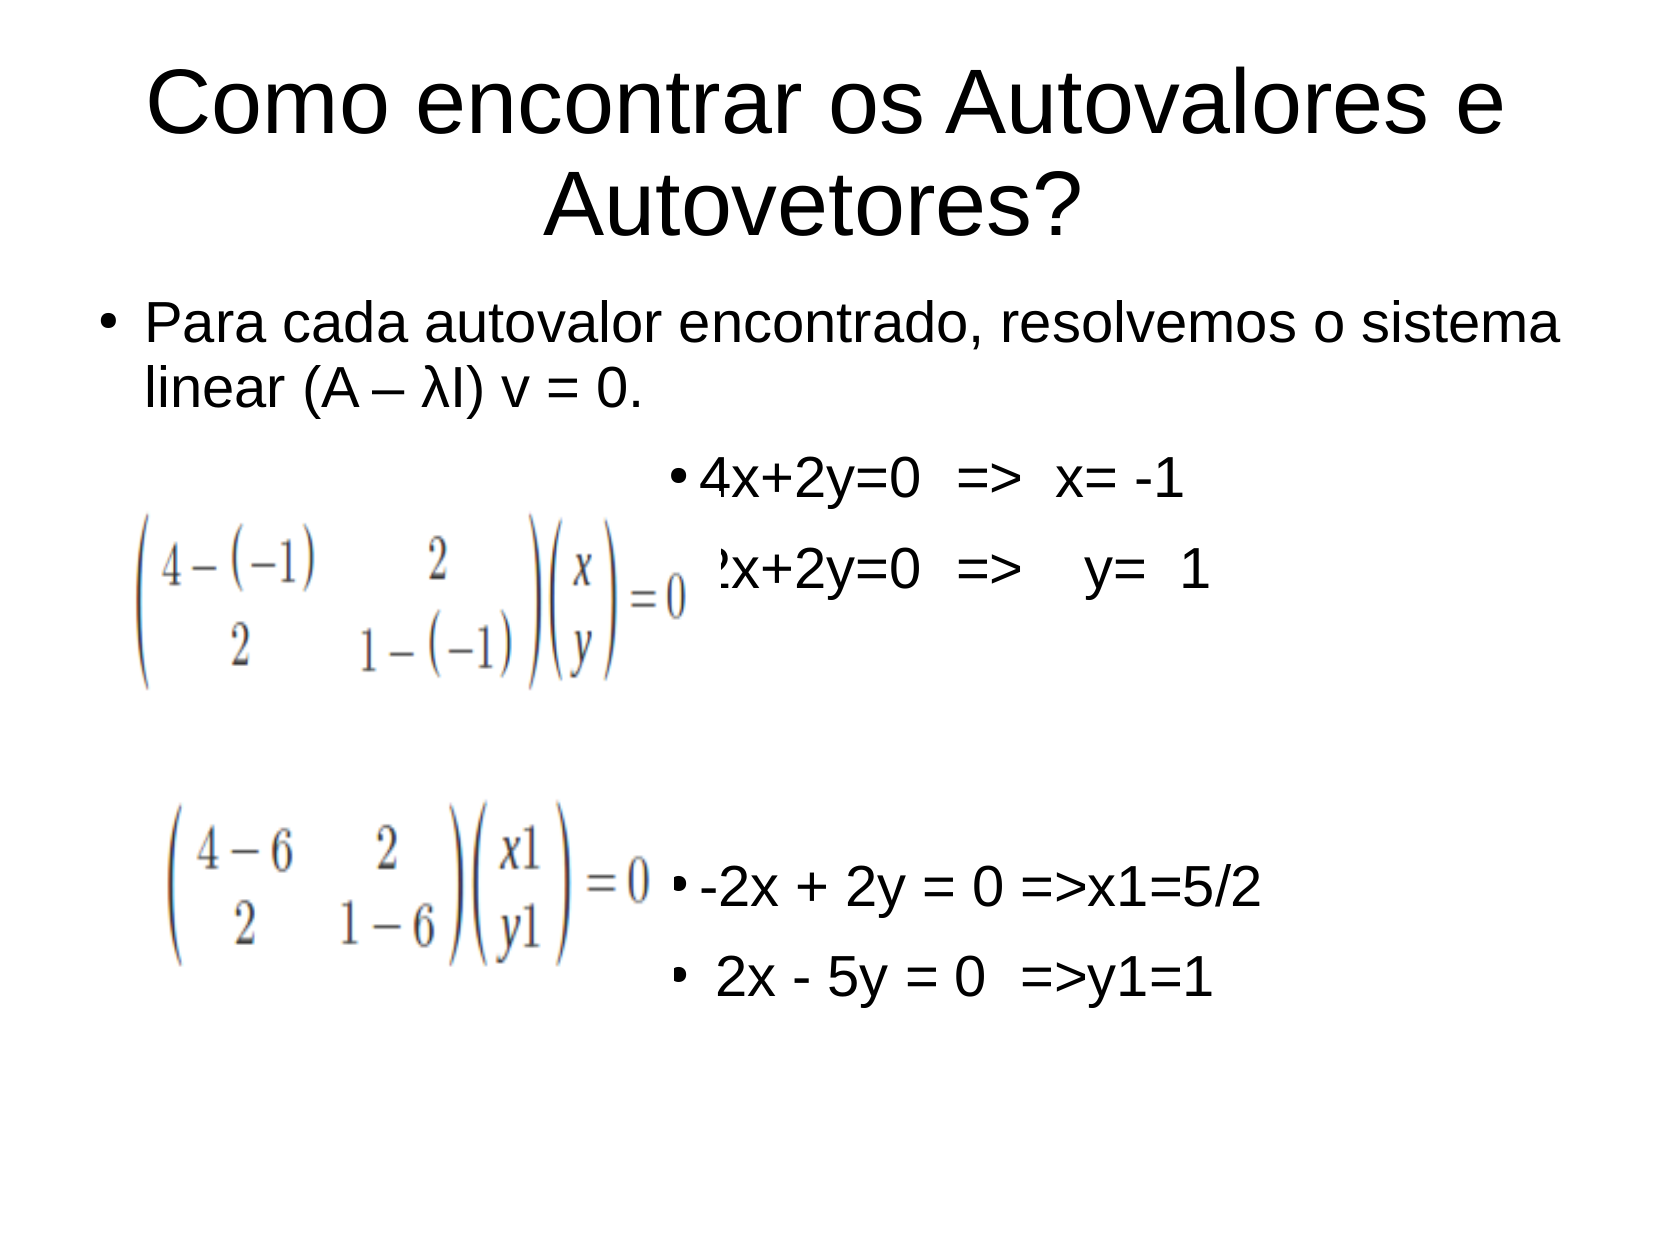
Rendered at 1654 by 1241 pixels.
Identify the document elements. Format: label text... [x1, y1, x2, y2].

picture [153, 779, 674, 993]
picture [127, 491, 721, 709]
list Para cada autovalor encontrado, resolvemos o sistema linear (A – λI) v = 0. 4x+2y=0 => x= -1 2x+2y=0 => y= 1 -2x + 2y = 0 =>x1=5/2 2x - 5y = 0 =>y1=1 [82, 290, 1571, 1010]
title Como encontrar os Autovalores e Autovetores? [82, 49, 1571, 257]
